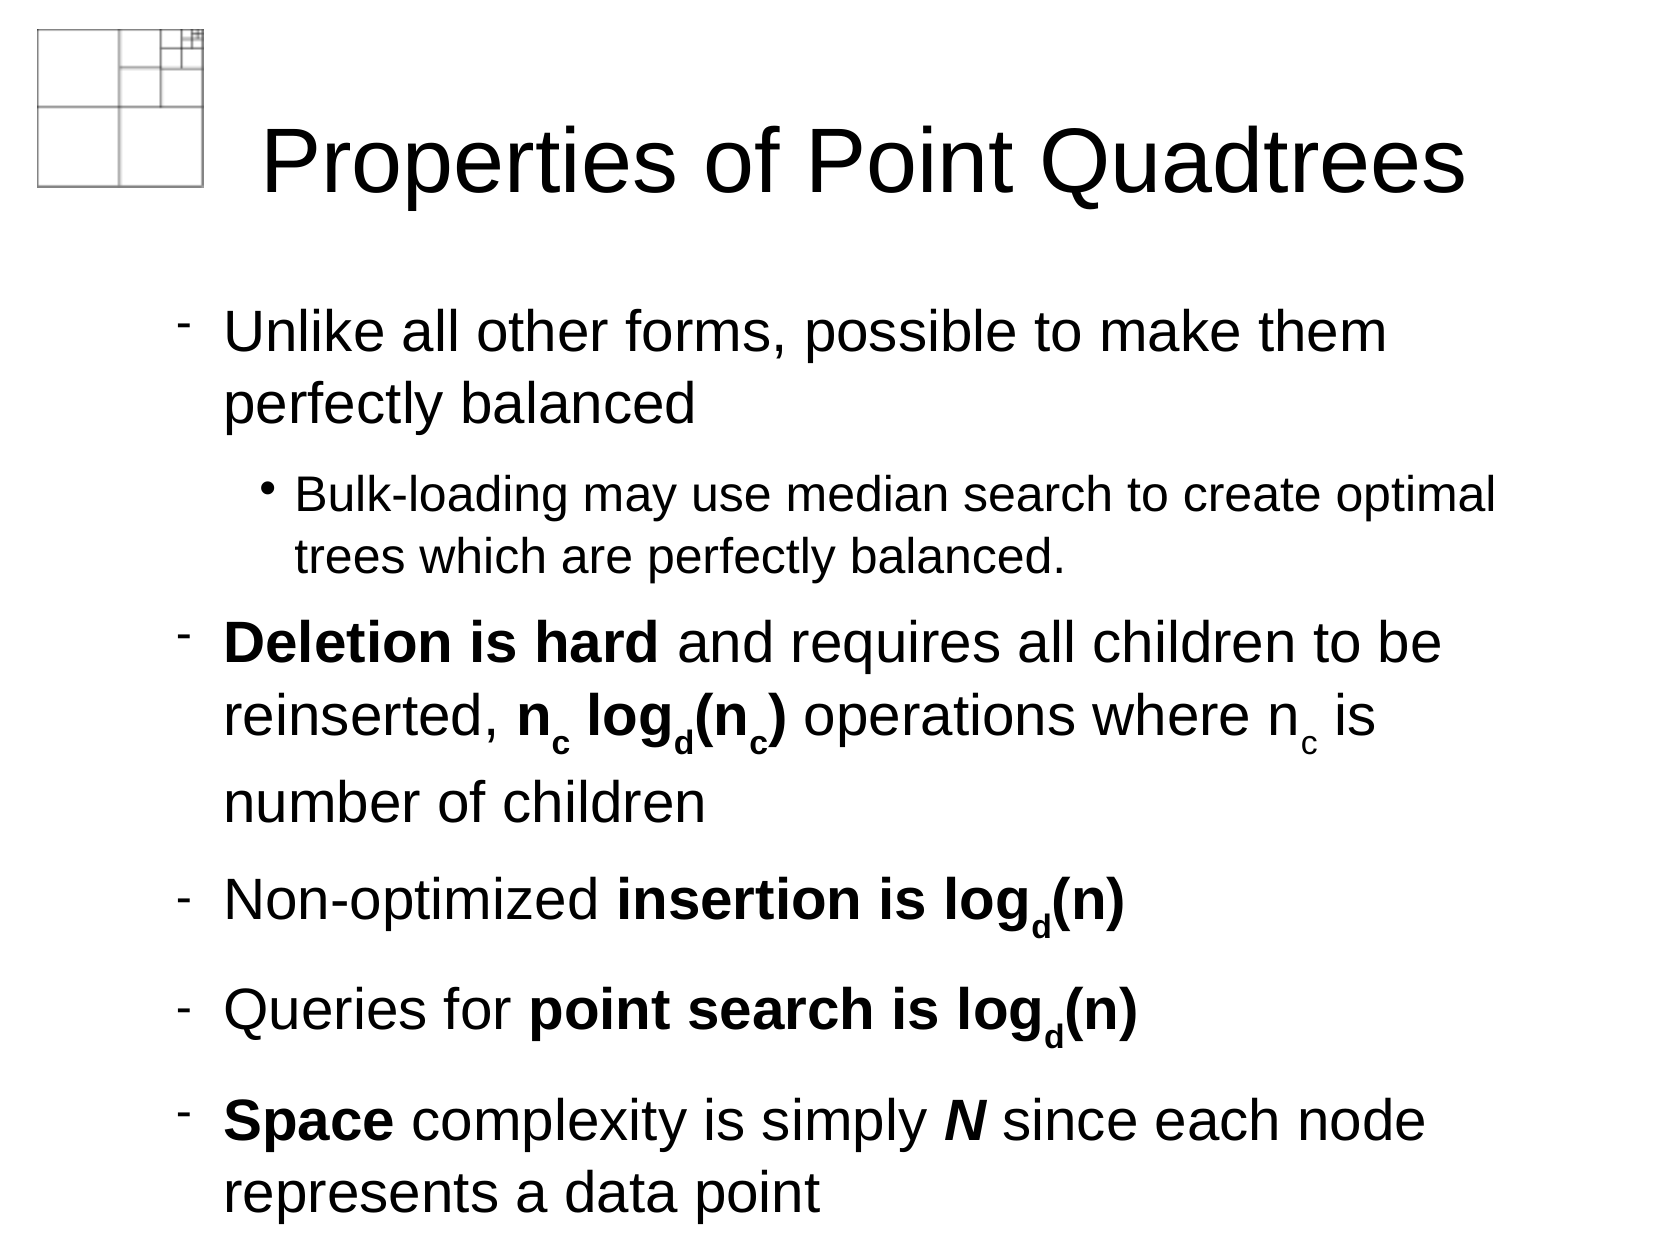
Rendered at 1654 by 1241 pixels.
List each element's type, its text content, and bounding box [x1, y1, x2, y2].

picture [37, 29, 204, 188]
title Properties of Point Quadtrees [82, 56, 1571, 250]
list Unlike all other forms, possible to make them perfectly balanced Bulk-loading may use median search to create optimal trees which are perfectly balanced. Deletion is hard and requires all children to be reinserted, nc logd(nc) operations where nc is number of children Non-optimized insertion is logd(n)‏ Queries for point search is logd(n)‏ Space complexity is simply N since each node represents a data point [82, 290, 1571, 1241]
